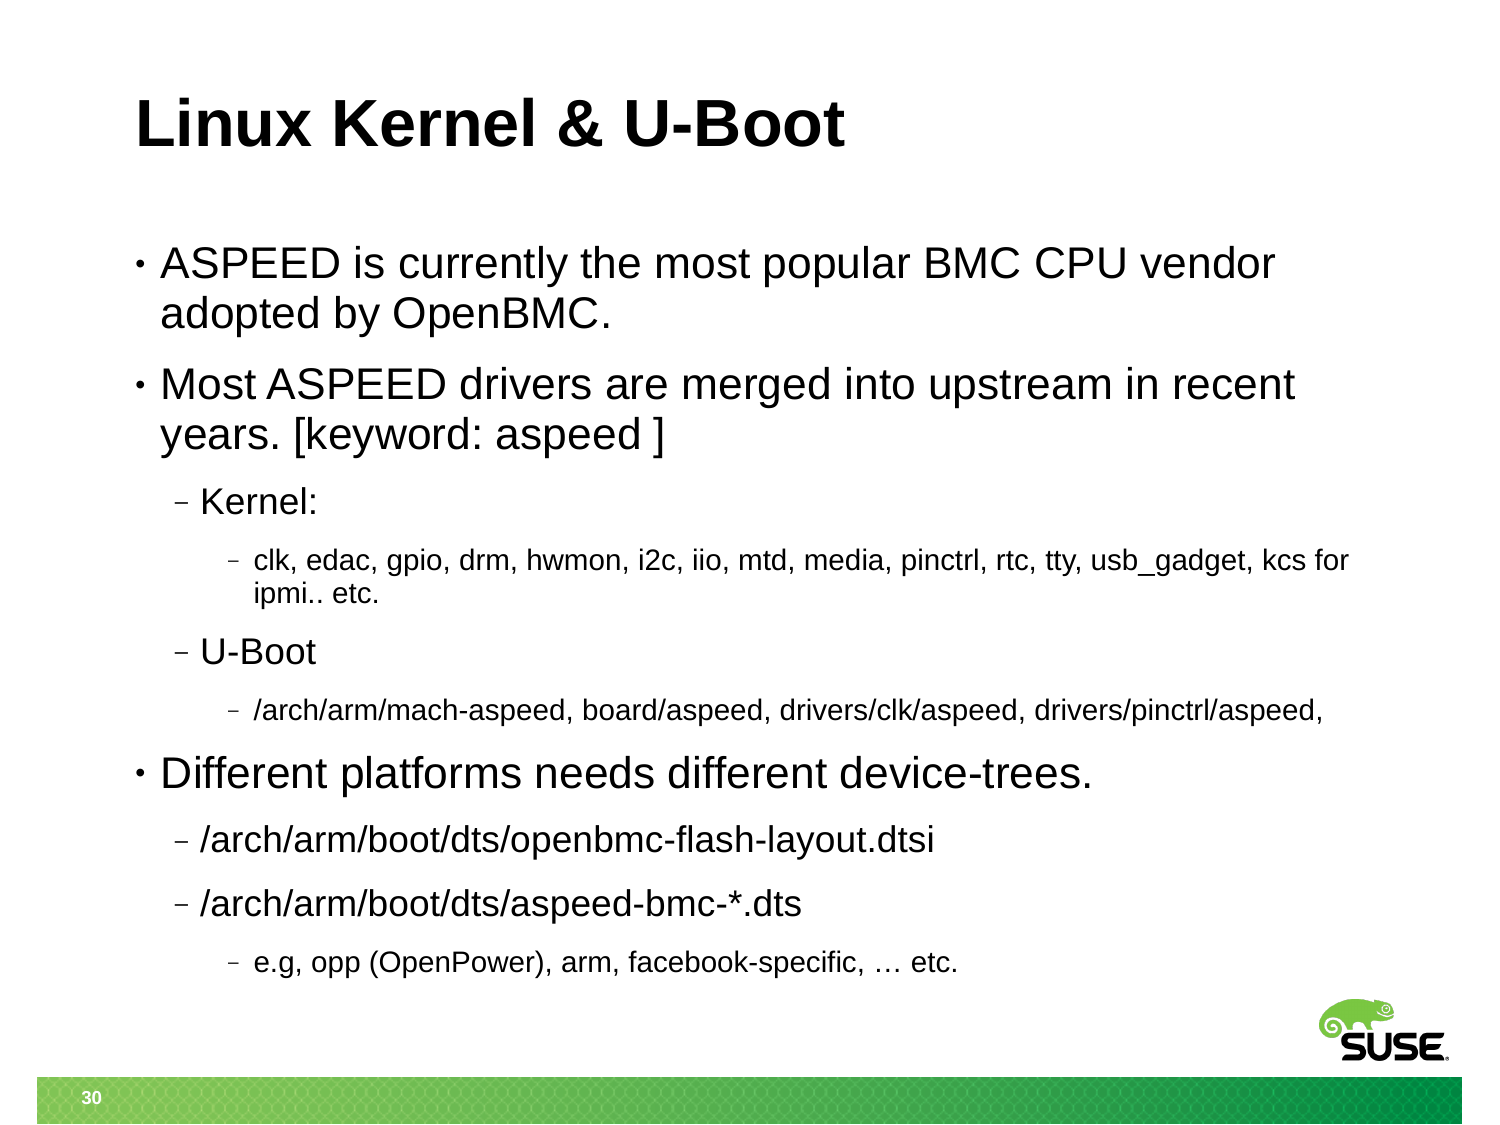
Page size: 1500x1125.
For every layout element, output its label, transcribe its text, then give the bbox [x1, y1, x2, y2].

title Linux Kernel & U-Boot [135, 41, 1372, 204]
picture [1319, 999, 1449, 1061]
list ASPEED is currently the most popular BMC CPU vendor adopted by OpenBMC. Most ASPEED drivers are merged into upstream in recent years. [keyword: aspeed ] Kernel: clk, edac, gpio, drm, hwmon, i2c, iio, mtd, media, pinctrl, rtc, tty, usb_gadget, kcs for ipmi.. etc. U-Boot /arch/arm/mach-aspeed, board/aspeed, drivers/clk/aspeed, drivers/pinctrl/aspeed, Different platforms needs different device-trees. /arch/arm/boot/dts/openbmc-flash-layout.dtsi /arch/arm/boot/dts/aspeed-bmc-*.dts e.g, opp (OpenPower), arm, facebook-specific, … etc. [135, 238, 1372, 982]
picture [37, 1077, 1462, 1124]
